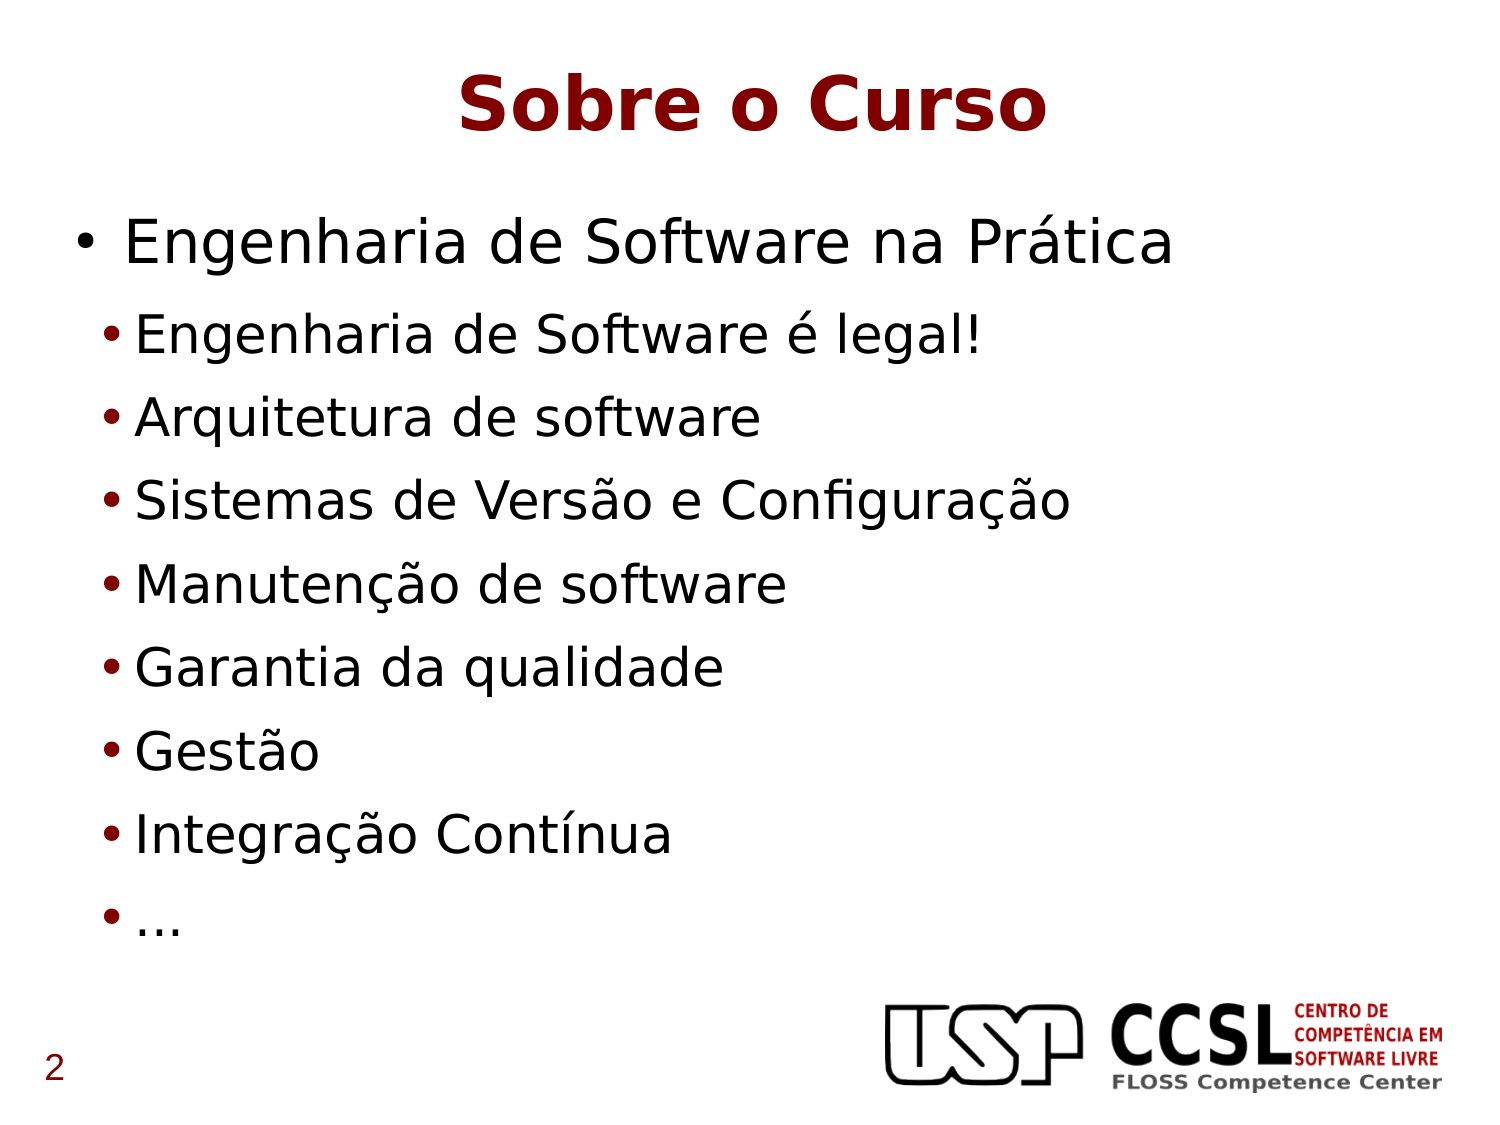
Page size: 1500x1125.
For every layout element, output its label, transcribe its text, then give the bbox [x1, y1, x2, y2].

title Sobre o Curso [59, 29, 1447, 180]
list Engenharia de Software na Prática Engenharia de Software é legal! Arquitetura de software Sistemas de Versão e Configuração Manutenção de software Garantia da qualidade Gestão Integração Contínua ... [59, 206, 1447, 950]
picture [885, 1003, 1442, 1093]
